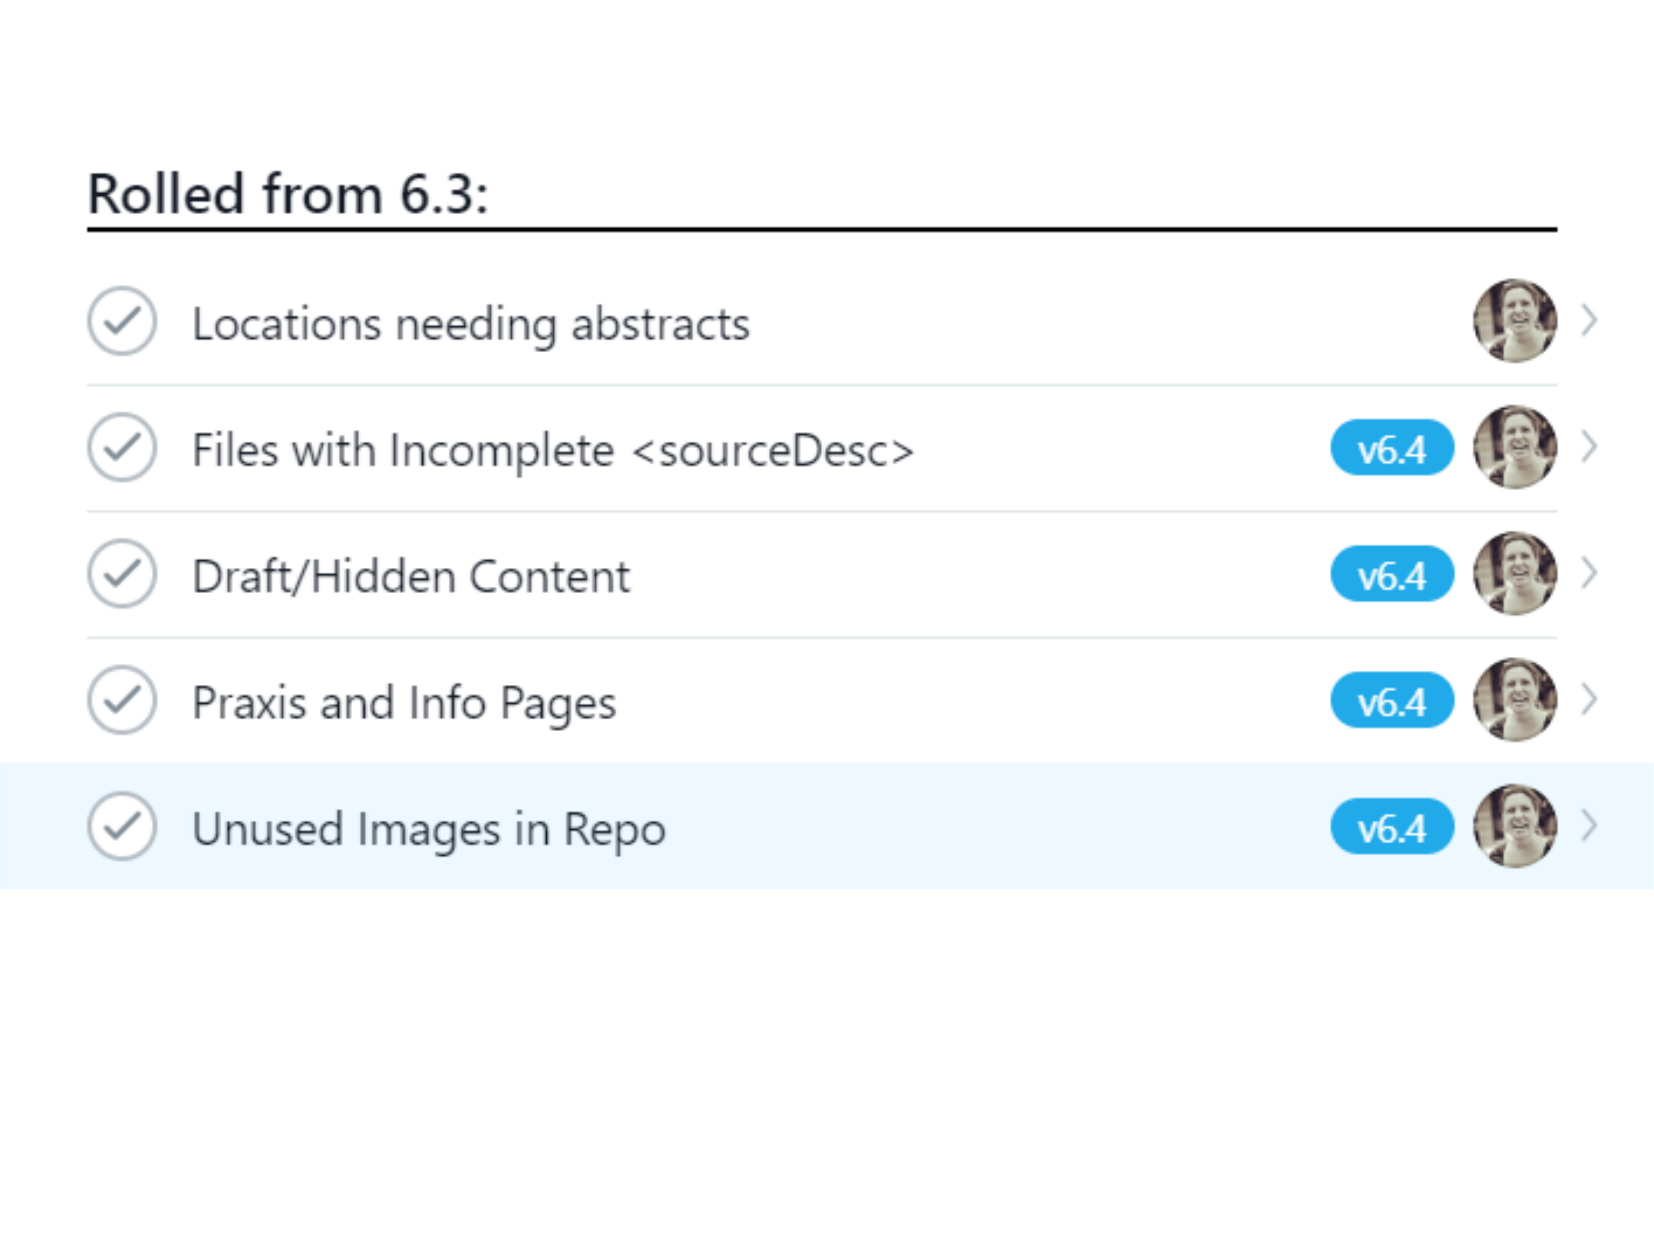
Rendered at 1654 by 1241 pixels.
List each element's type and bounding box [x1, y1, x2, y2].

picture [0, 118, 1654, 904]
